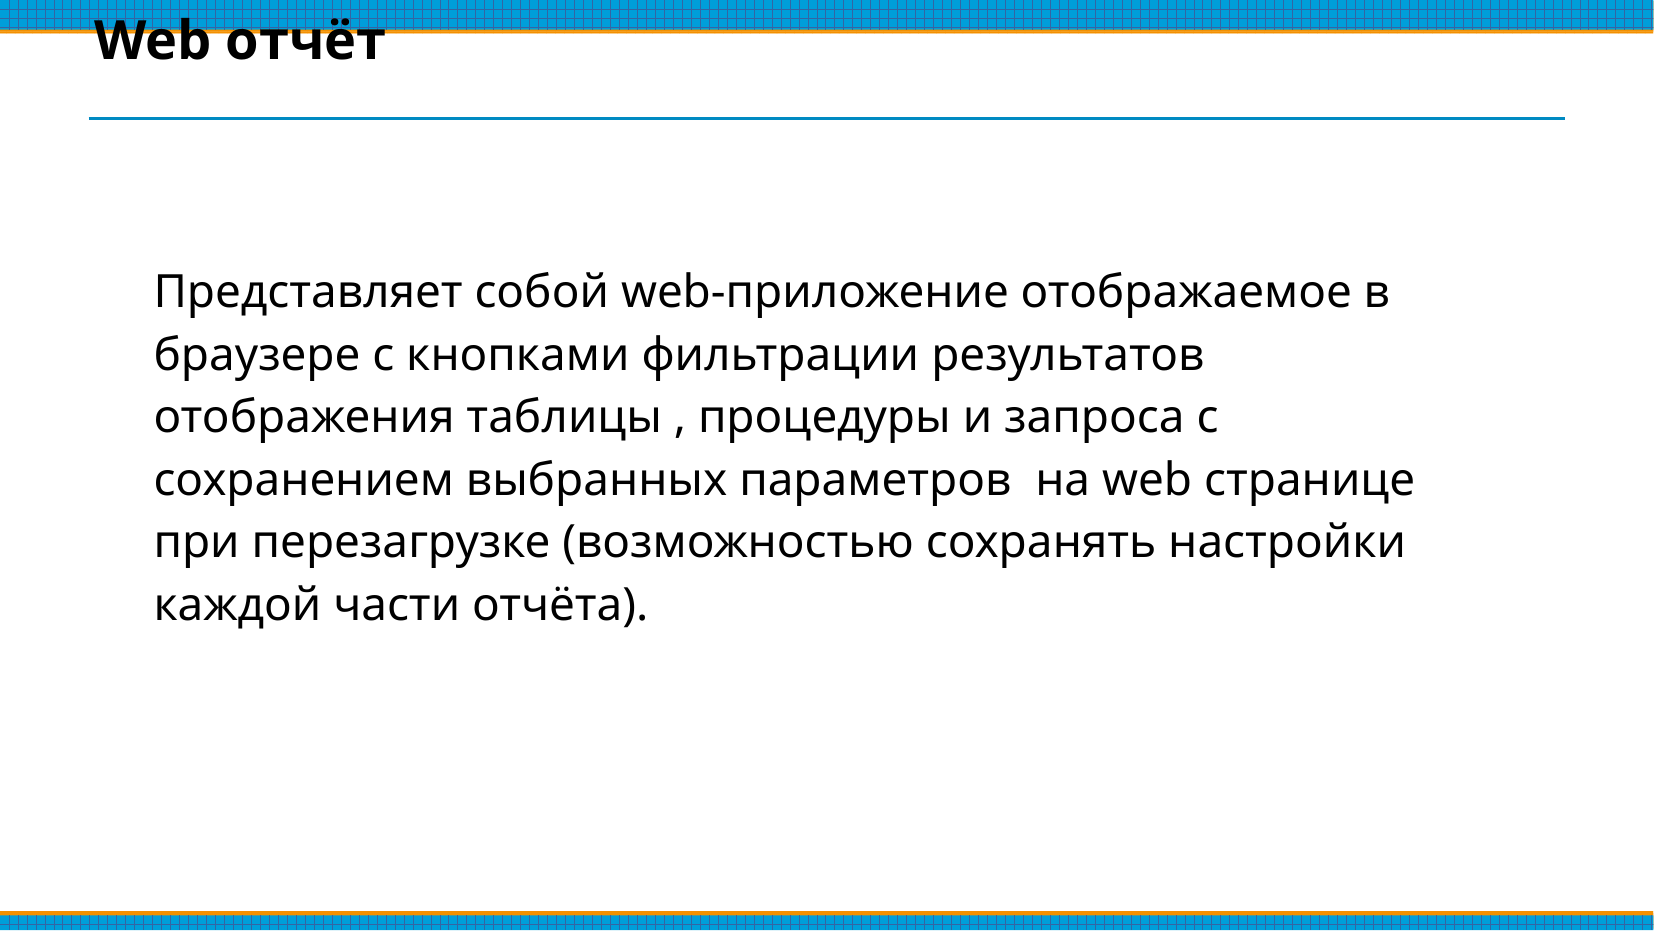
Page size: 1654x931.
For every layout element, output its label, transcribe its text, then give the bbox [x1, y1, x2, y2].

text_box Web отчёт [88, 0, 1565, 106]
text_box Представляет собой web-приложение отображаемое в браузере с кнопками фильтрации результатов отображения таблицы , процедуры и запроса с сохранением выбранных параметров на web странице при перезагрузке (возможностью сохранять настройки каждой части отчёта). [147, 125, 1506, 768]
